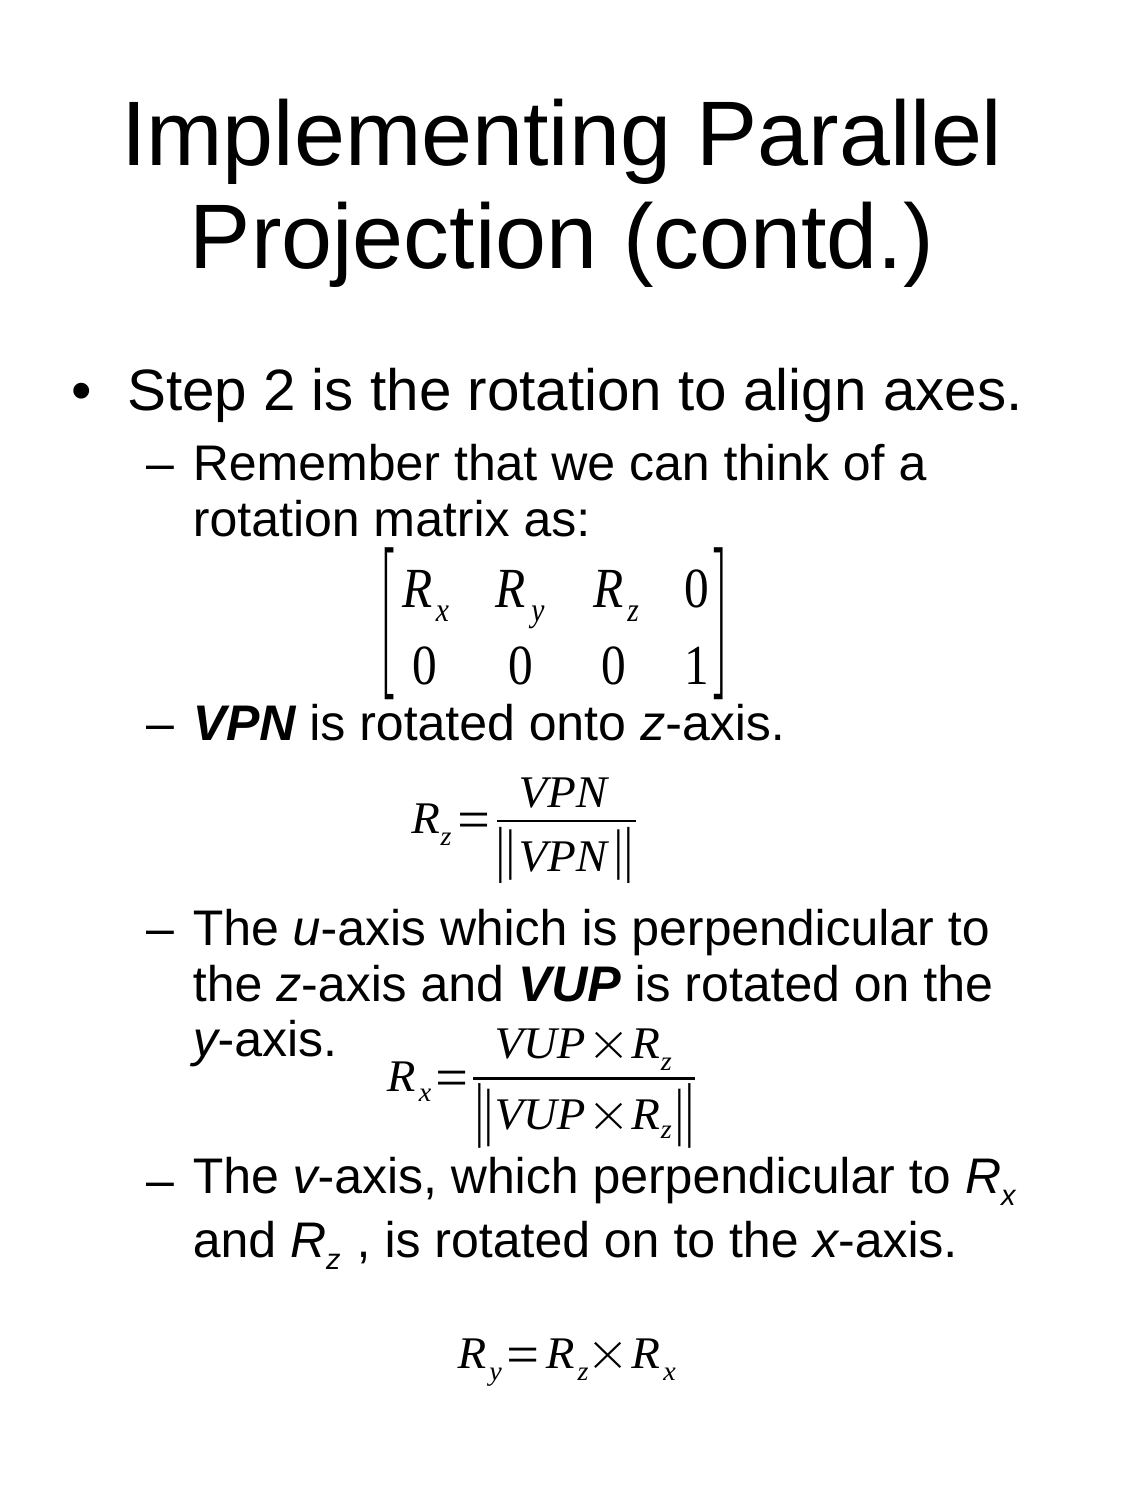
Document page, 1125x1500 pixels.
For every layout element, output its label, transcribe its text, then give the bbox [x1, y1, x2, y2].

chart [368, 544, 739, 703]
chart [396, 767, 650, 886]
chart [442, 1328, 688, 1386]
chart [372, 1018, 711, 1152]
title Implementing Parallel Projection (contd.) [56, 60, 1069, 311]
list Step 2 is the rotation to align axes. Remember that we can think of a rotation matrix as: VPN is rotated onto z-axis. The u-axis which is perpendicular to the z-axis and VUP is rotated on the y-axis. The v-axis, which perpendicular to Rx and Rz , is rotated on to the x-axis. [56, 350, 1052, 1420]
